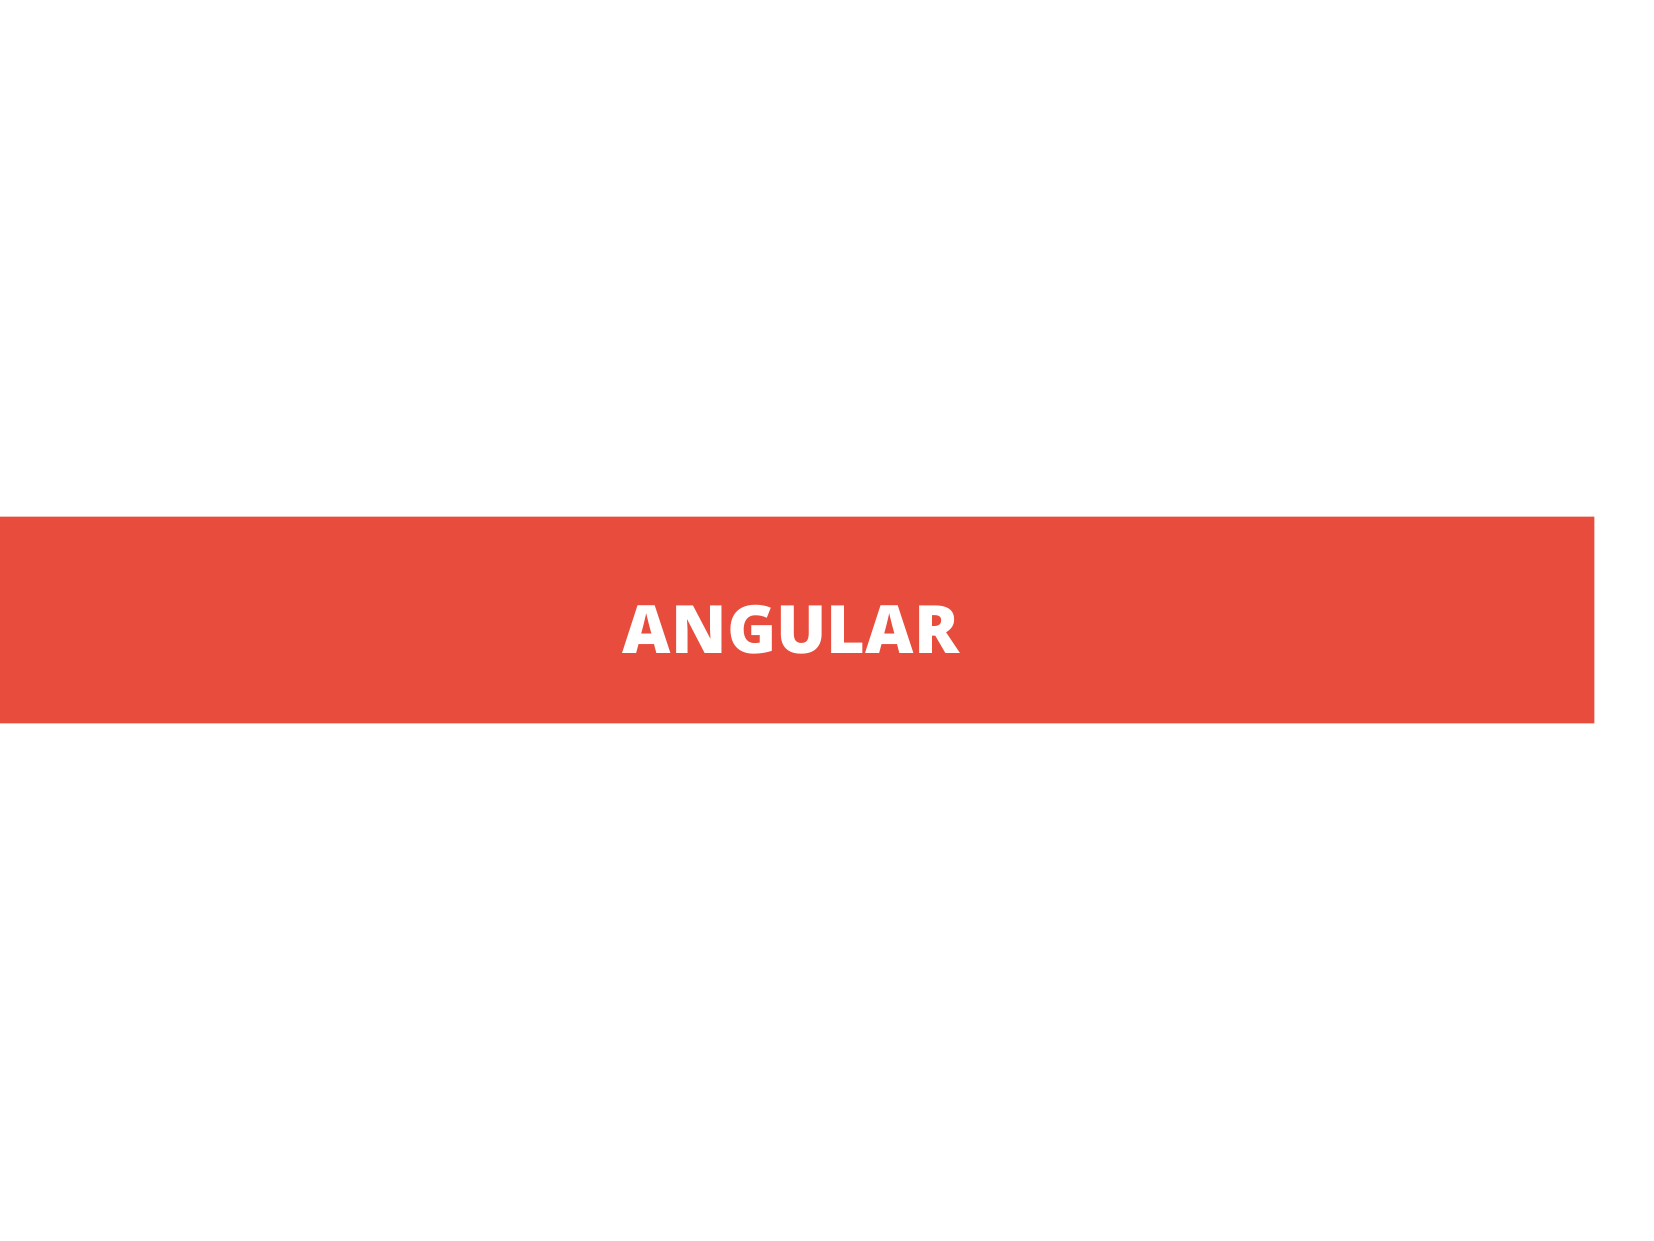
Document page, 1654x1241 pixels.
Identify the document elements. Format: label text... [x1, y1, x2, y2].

title ANGULAR [0, 525, 1583, 674]
